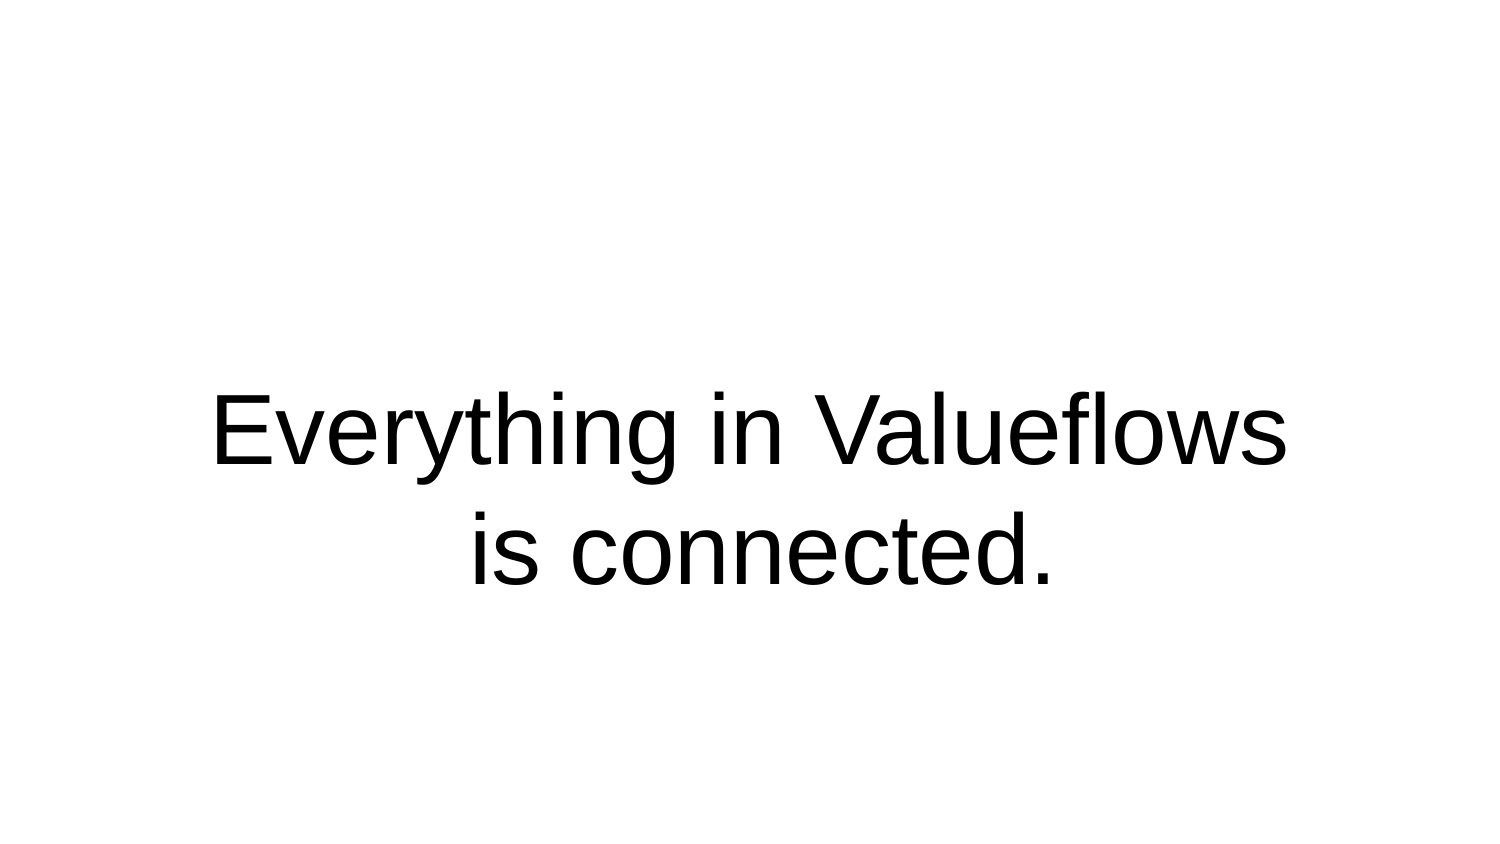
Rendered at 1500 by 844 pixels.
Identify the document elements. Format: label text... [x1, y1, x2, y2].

title Everything in Valueflows is connected. [51, 122, 1449, 620]
